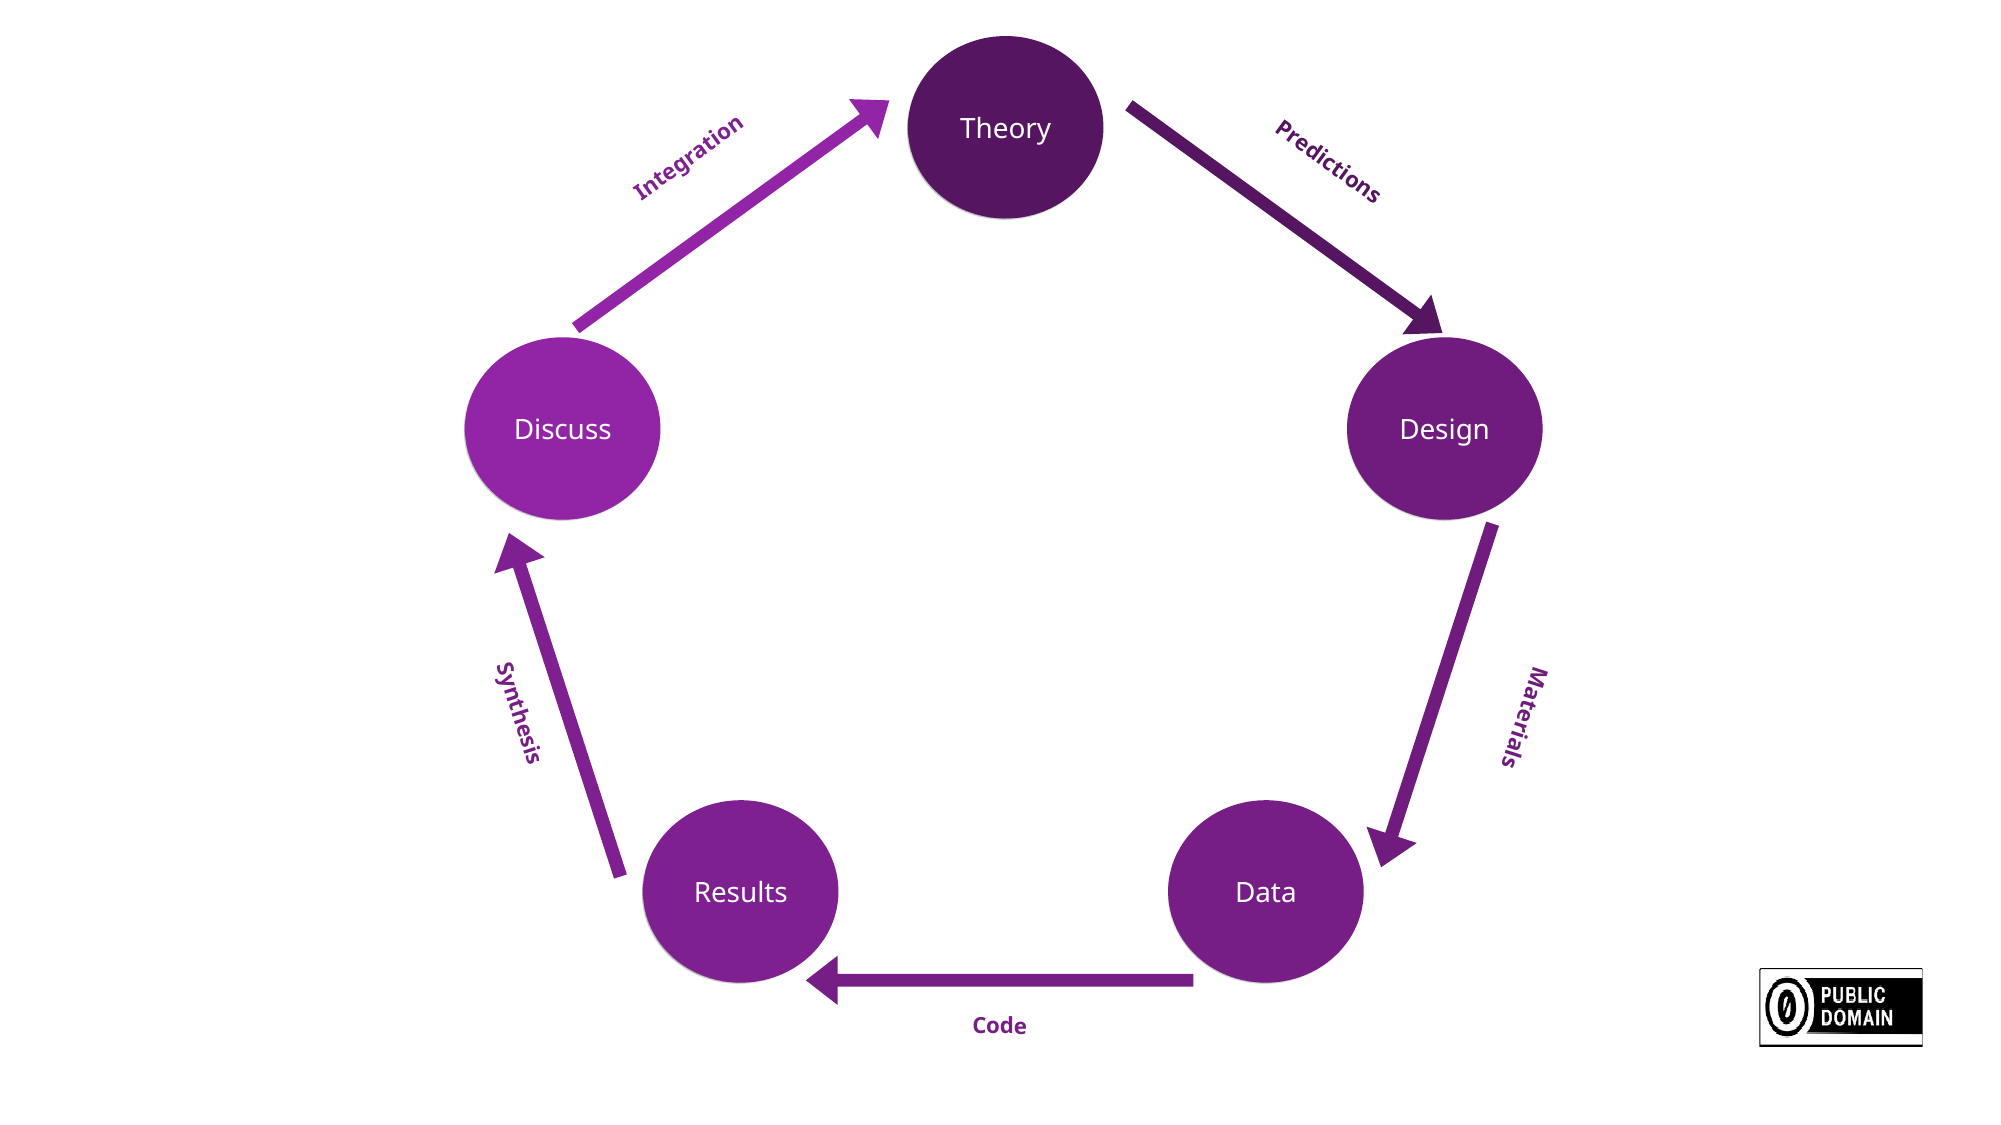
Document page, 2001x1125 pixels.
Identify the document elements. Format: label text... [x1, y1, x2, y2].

text_box Synthesis [383, 531, 611, 911]
text_box Design [1347, 337, 1543, 520]
text_box Integration [510, 13, 885, 323]
text_box [1366, 521, 1499, 868]
text_box Results [642, 800, 839, 983]
text_box Data [1168, 800, 1364, 983]
text_box [1125, 100, 1443, 335]
text_box Materials [1389, 521, 1617, 901]
text_box Predictions [1135, 18, 1507, 332]
text_box [805, 955, 1194, 1005]
text_box Code [807, 987, 1193, 1104]
text_box [494, 532, 627, 879]
text_box [571, 99, 890, 334]
text_box Discuss [464, 337, 661, 520]
text_box Theory [907, 36, 1104, 219]
text_box [1759, 969, 1923, 1047]
